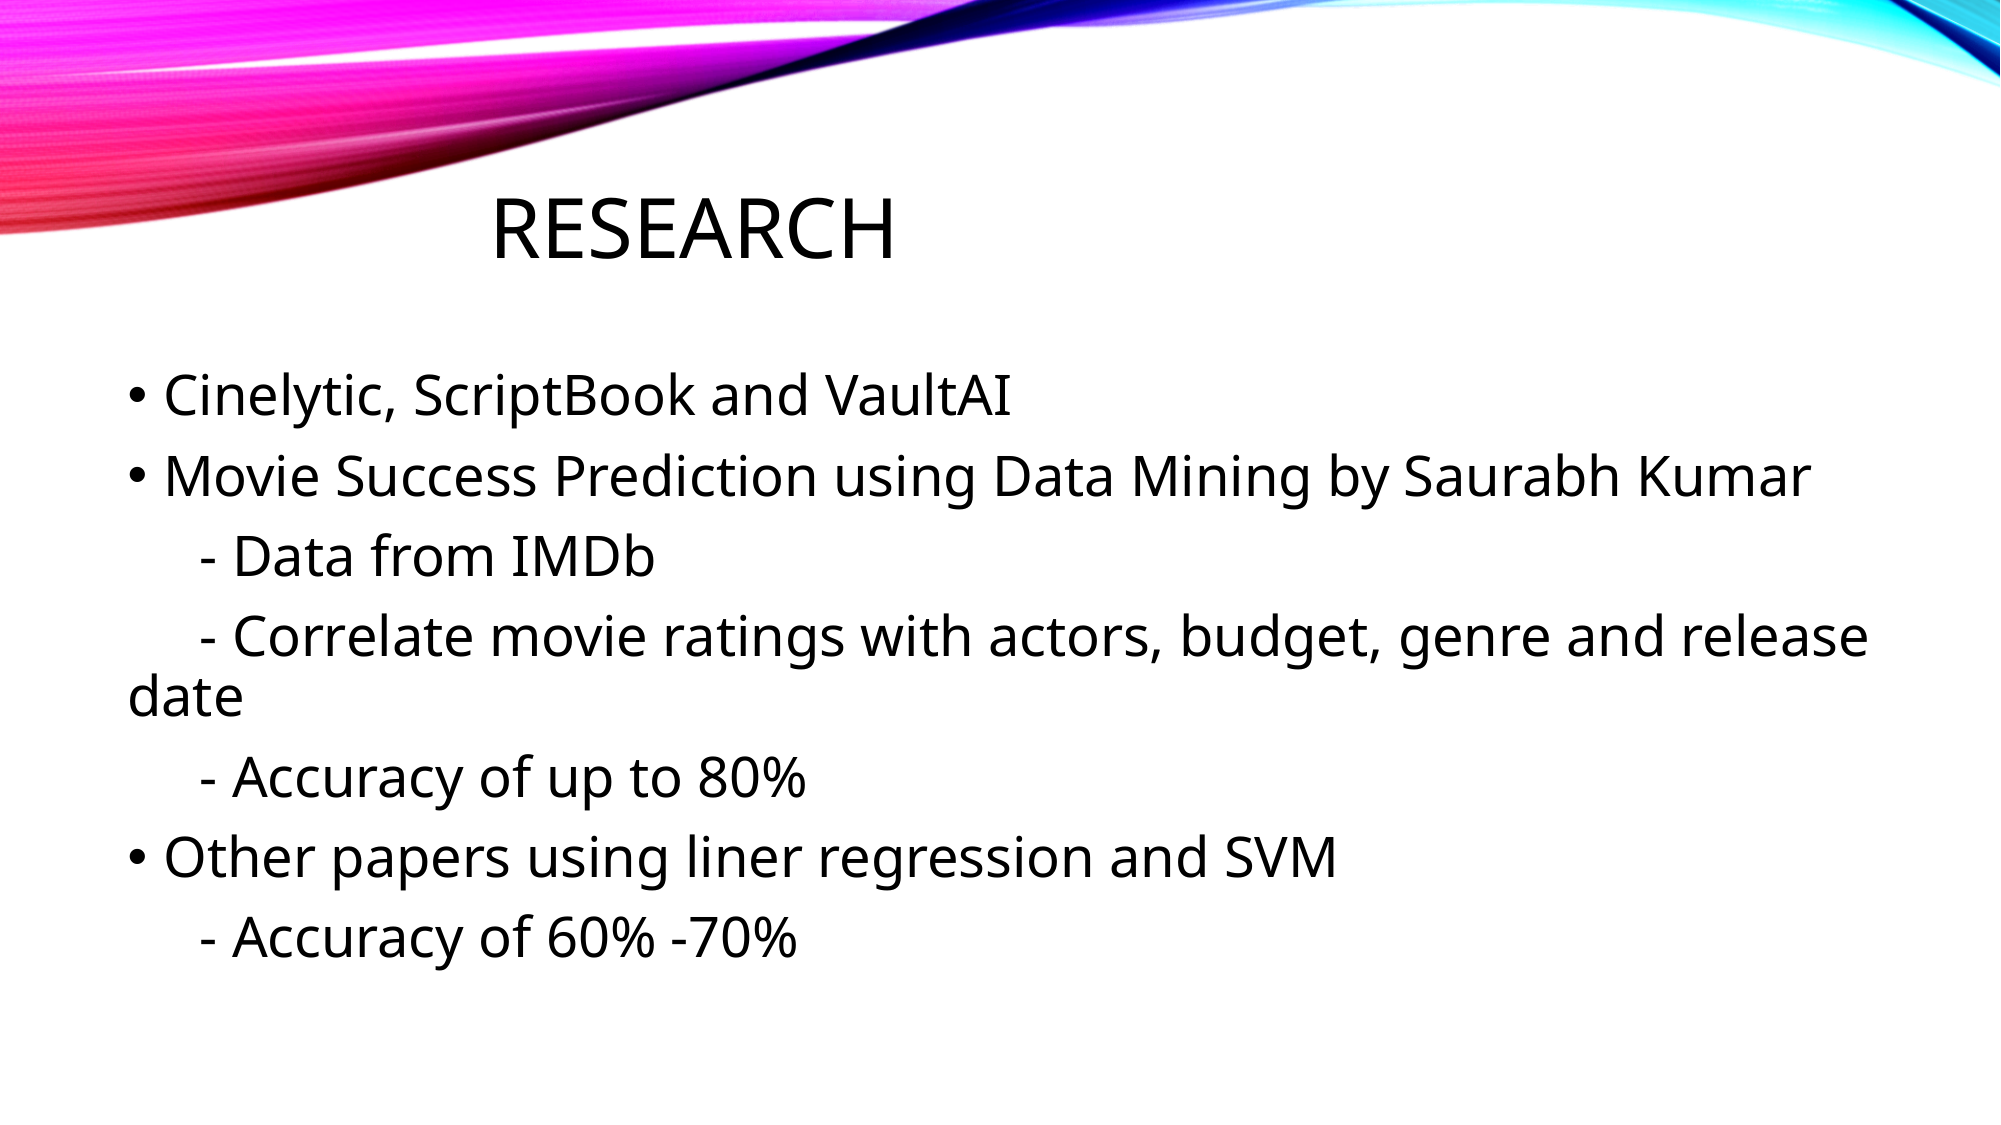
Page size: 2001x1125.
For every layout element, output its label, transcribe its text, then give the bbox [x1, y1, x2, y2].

title Research [474, 125, 1888, 338]
list Cinelytic, ScriptBook and VaultAI Movie Success Prediction using Data Mining by Saurabh Kumar - Data from IMDb - Correlate movie ratings with actors, budget, genre and release date - Accuracy of up to 80% Other papers using liner regression and SVM - Accuracy of 60% -70% [112, 360, 1888, 1021]
